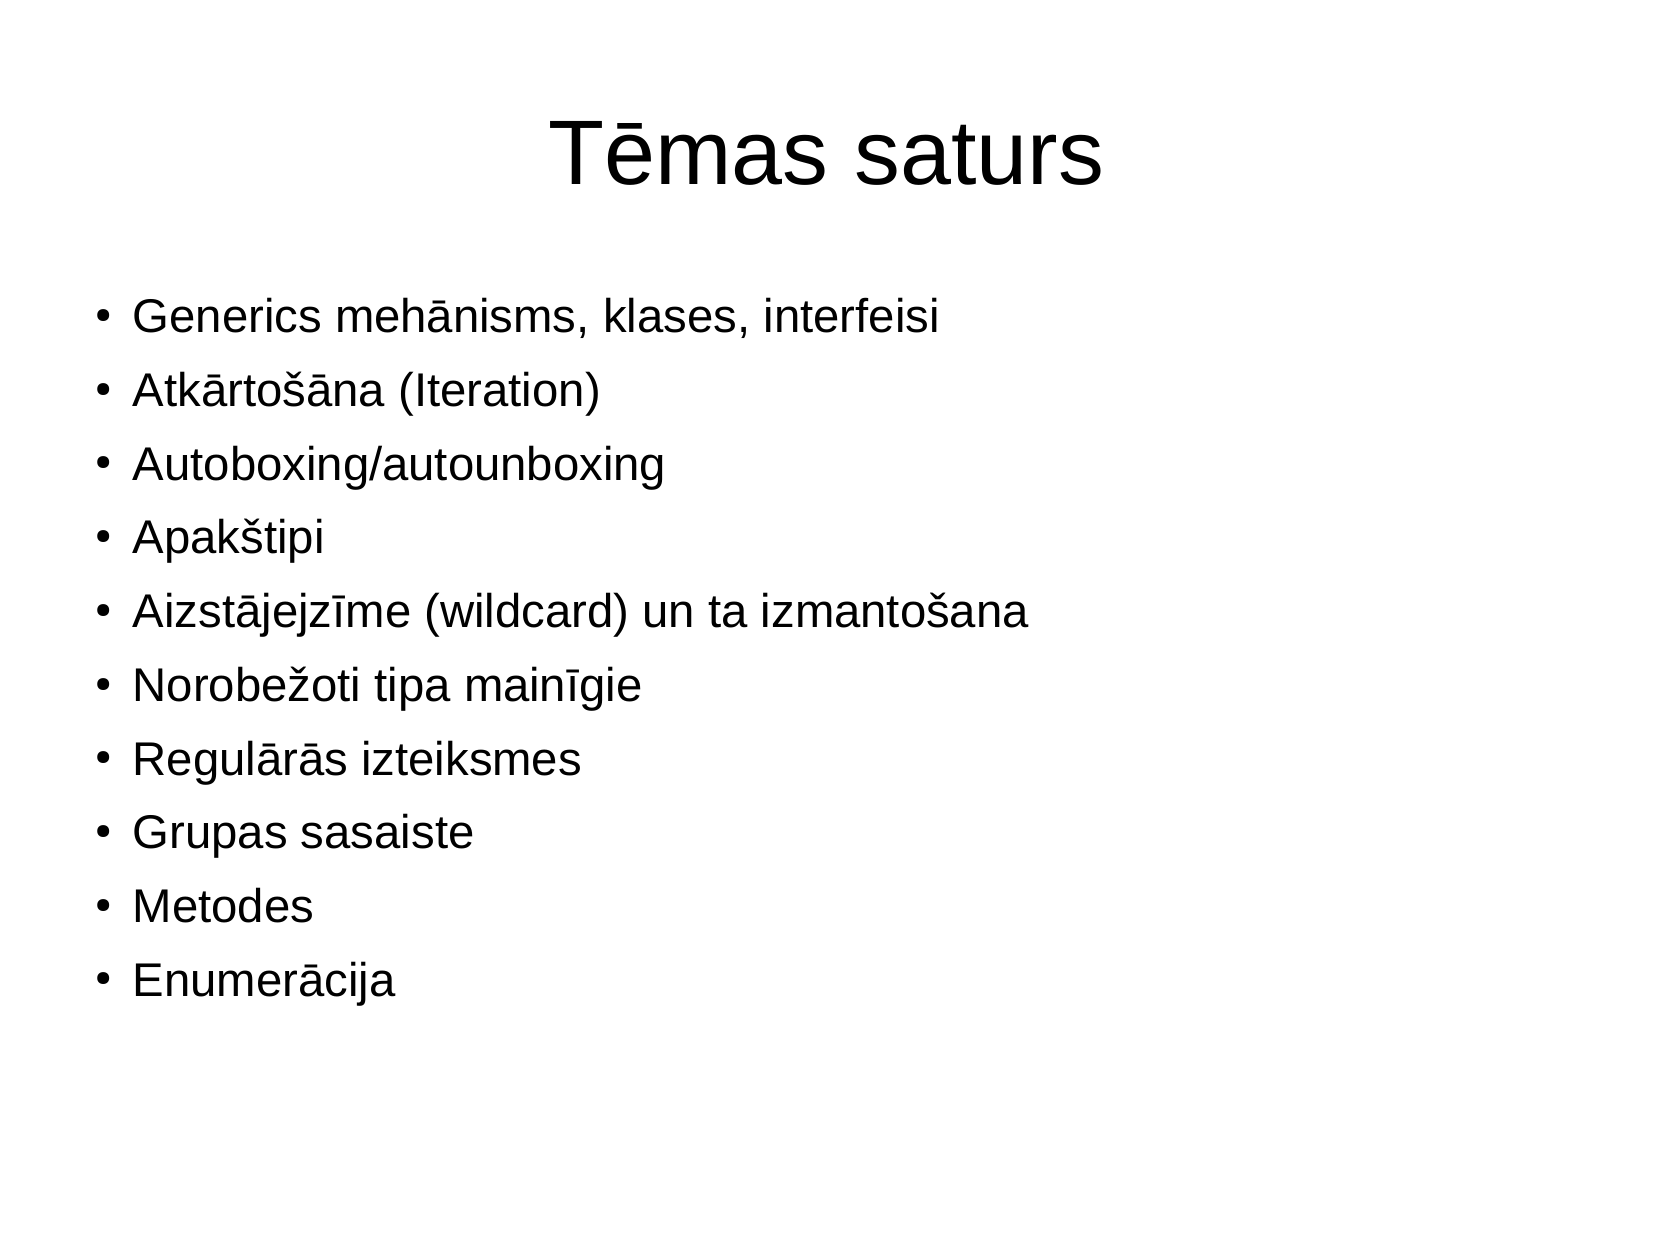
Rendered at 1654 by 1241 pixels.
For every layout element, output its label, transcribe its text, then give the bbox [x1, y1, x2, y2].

list Generics mehānisms, klases, interfeisi Atkārtošāna (Iteration) Autoboxing/autounboxing Apakštipi Aizstājejzīme (wildcard) un ta izmantošana Norobežoti tipa mainīgie Regulārās izteiksmes Grupas sasaiste Metodes Enumerācija [82, 290, 1538, 1010]
title Tēmas saturs [82, 49, 1571, 257]
